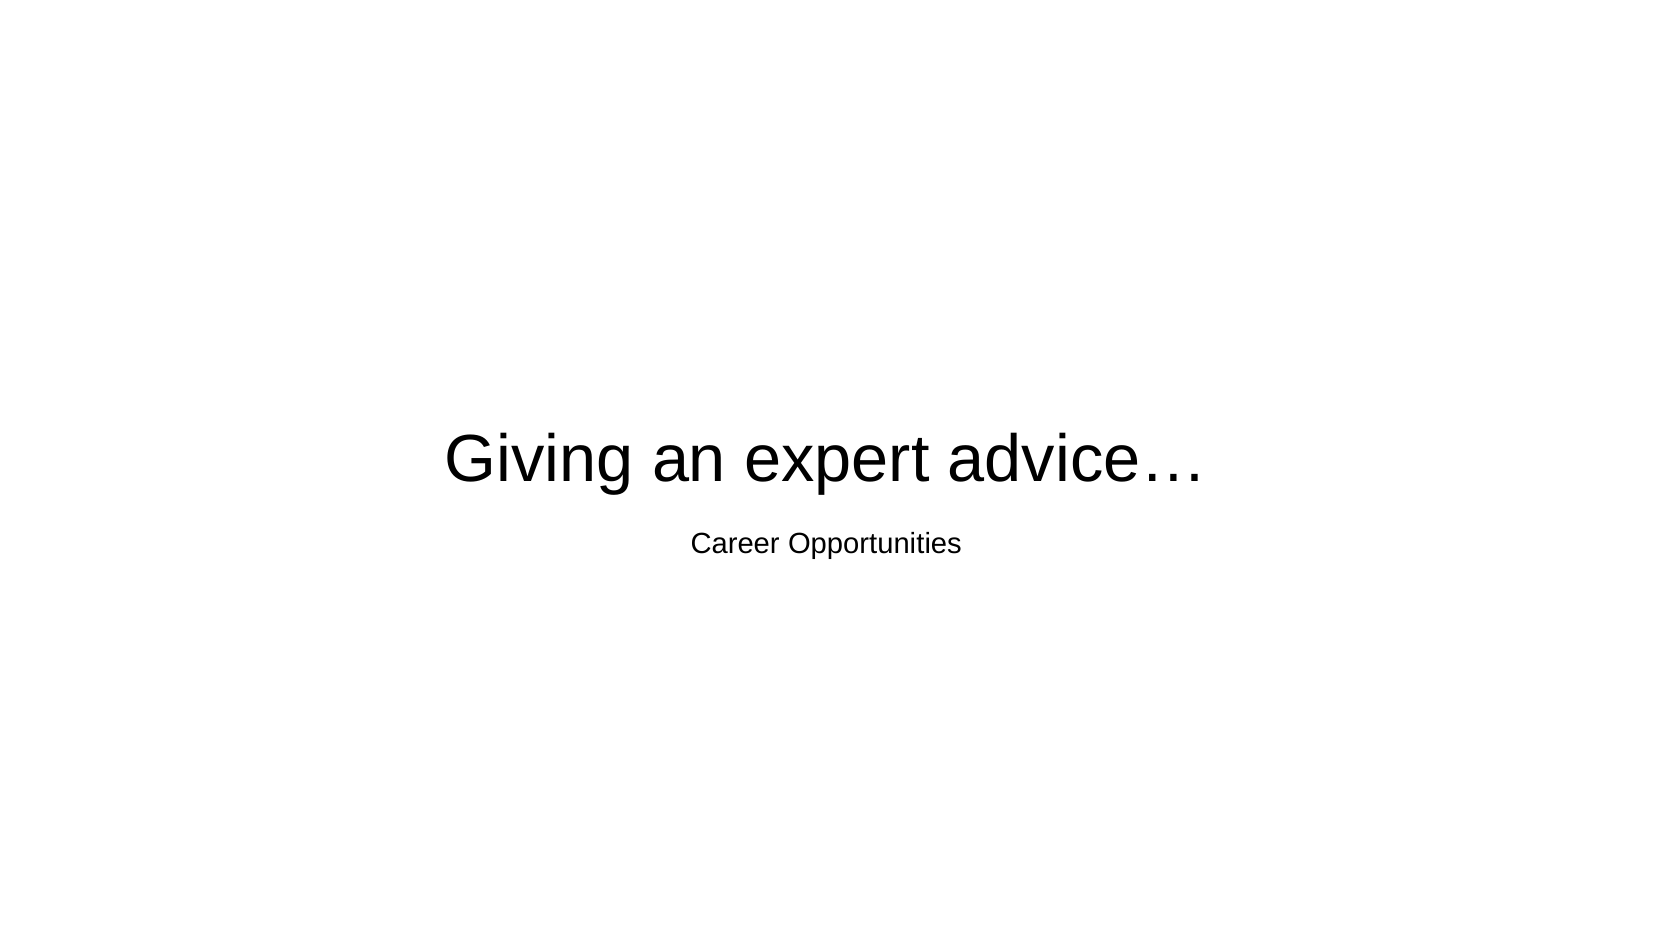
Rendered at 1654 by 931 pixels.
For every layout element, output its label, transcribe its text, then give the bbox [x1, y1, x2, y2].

subtitle Giving an expert advice… Career Opportunities [82, 217, 1571, 757]
